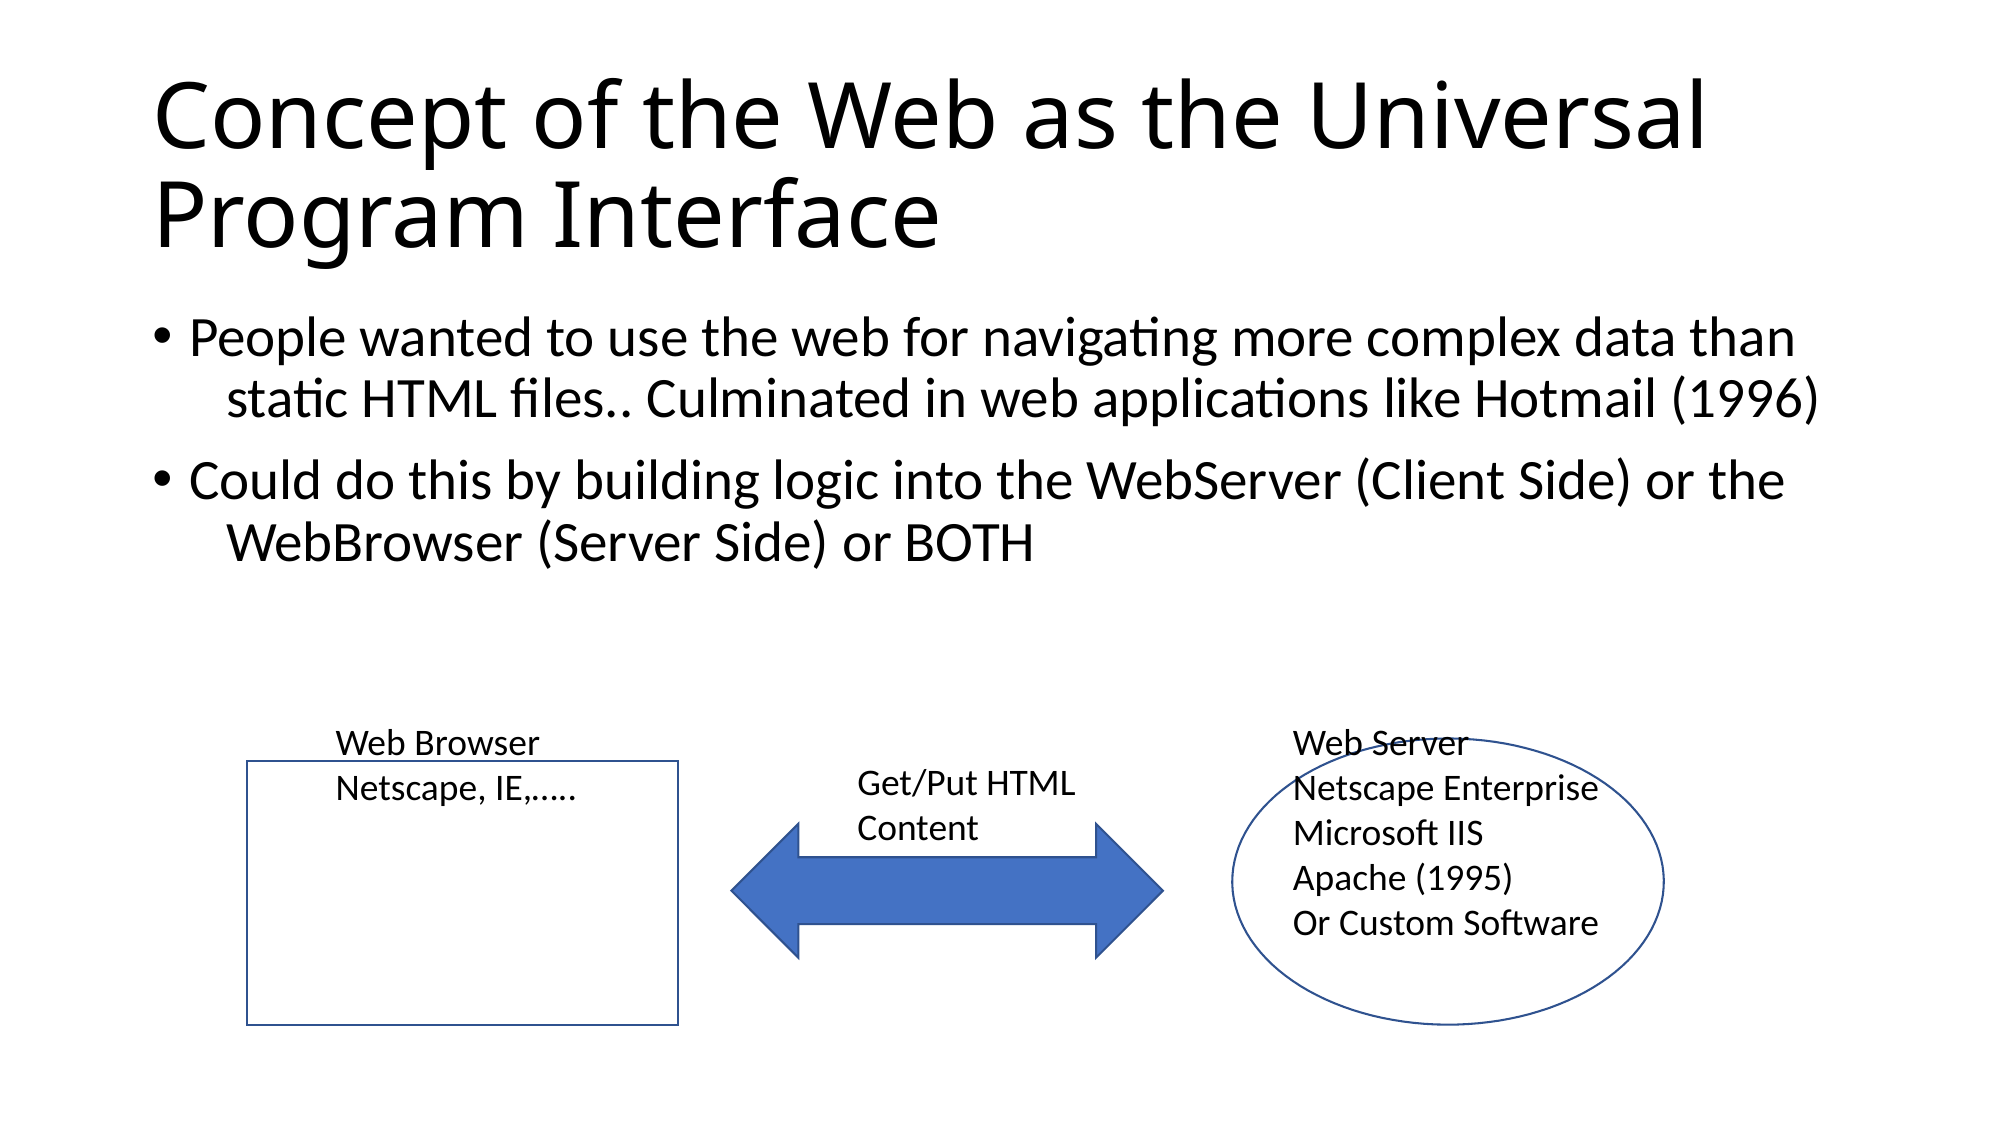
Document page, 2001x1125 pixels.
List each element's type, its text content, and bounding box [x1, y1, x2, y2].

text_box [731, 823, 1163, 958]
text_box Get/Put HTML Content [842, 750, 1094, 857]
title Concept of the Web as the Universal Program Interface [137, 59, 1863, 278]
text_box Web Server Netscape Enterprise Microsoft IIS Apache (1995) Or Custom Software [1278, 710, 1619, 954]
text_box Web Browser Netscape, IE,….. [320, 710, 595, 817]
list People wanted to use the web for navigating more complex data than static HTML files.. Culminated in web applications like Hotmail (1996) Could do this by building logic into the WebServer (Client Side) or the WebBrowser (Server Side) or BOTH [137, 299, 1863, 642]
